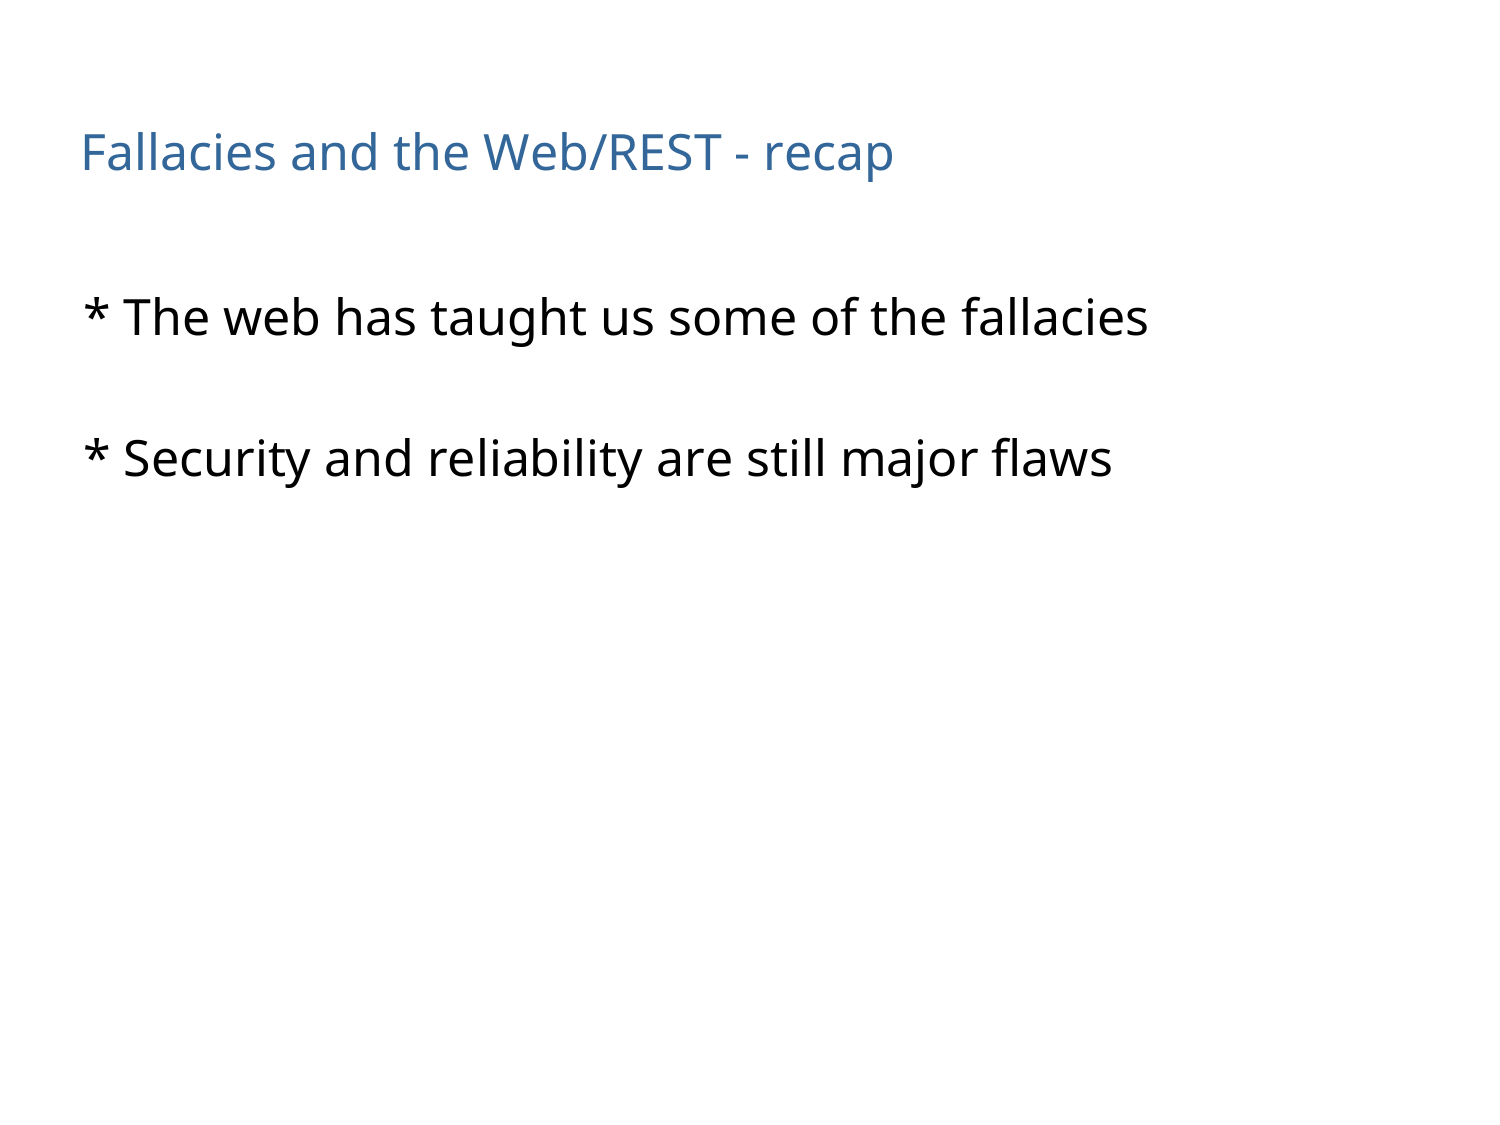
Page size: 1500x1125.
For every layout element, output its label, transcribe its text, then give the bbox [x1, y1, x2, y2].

title Fallacies and the Web/REST - recap [72, 73, 1423, 228]
list * The web has taught us some of the fallacies * Security and reliability are still major flaws [74, 277, 1423, 1020]
